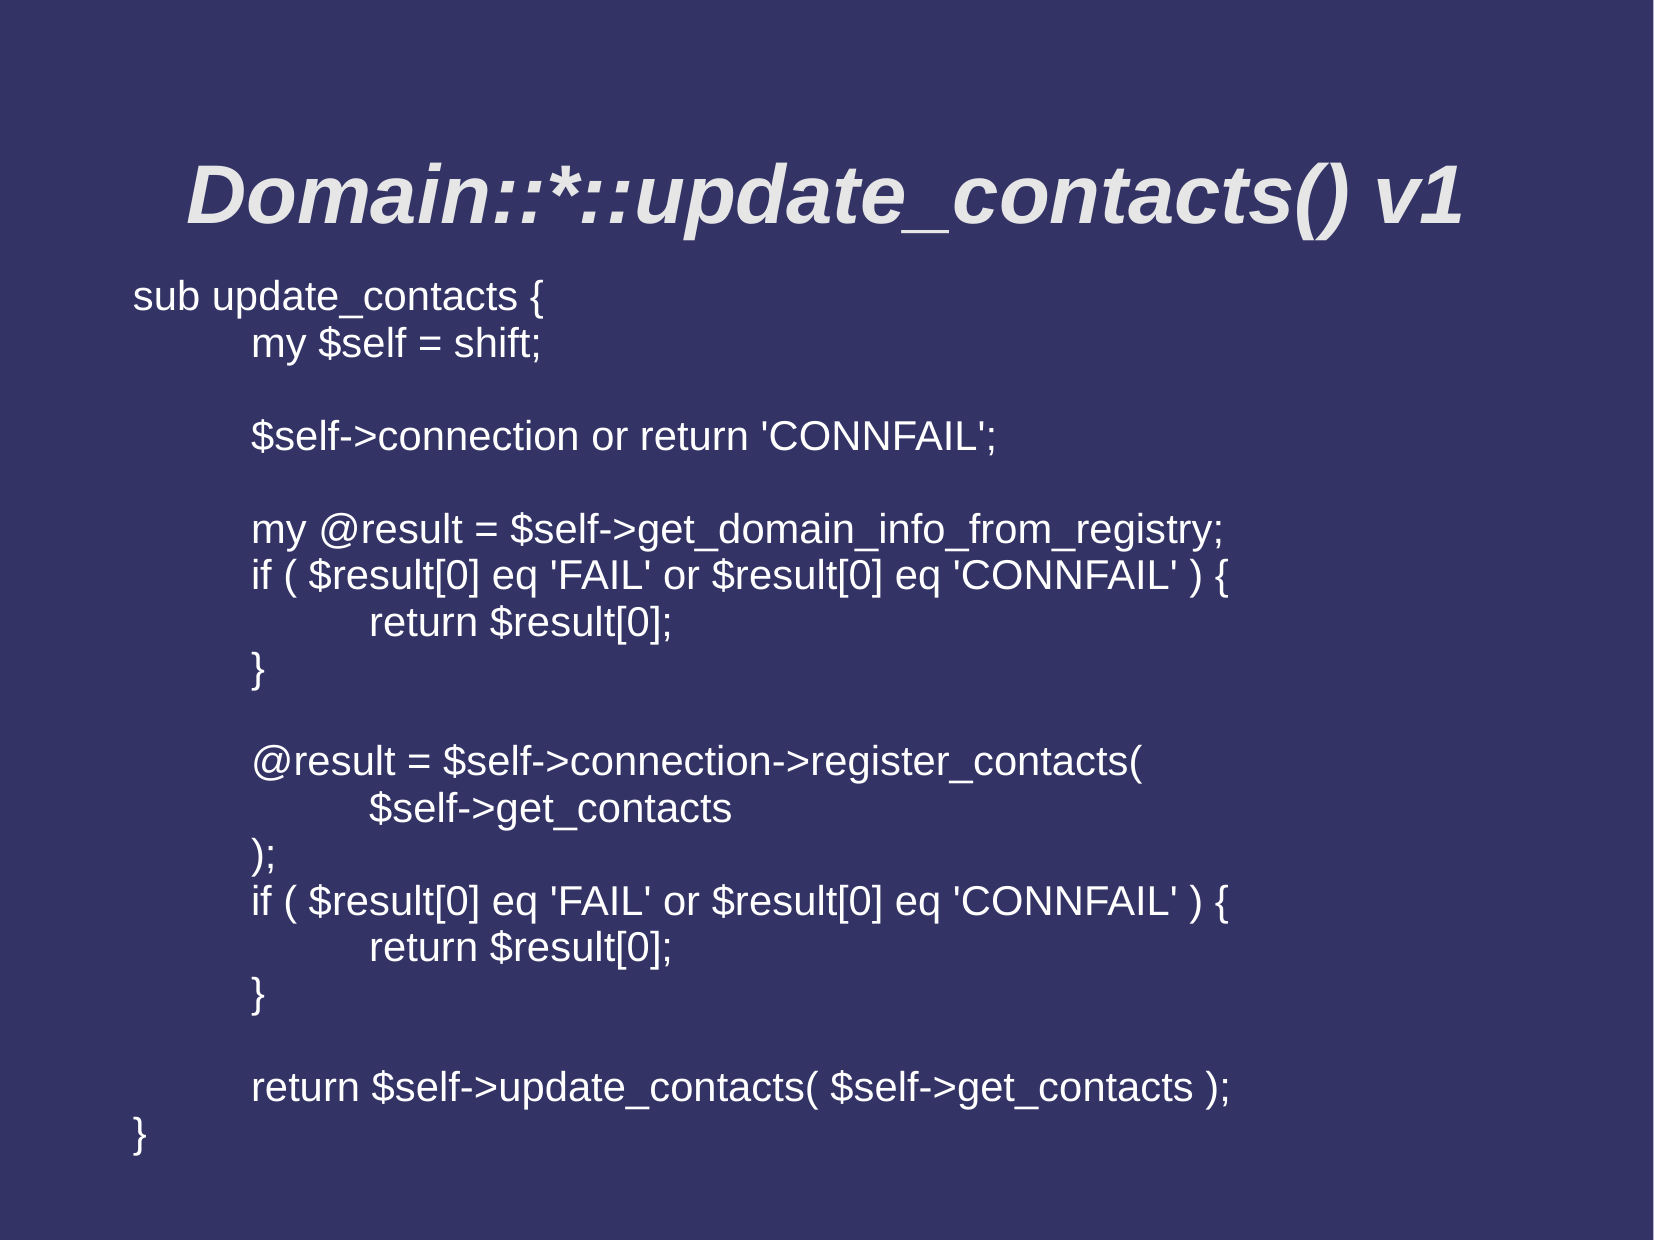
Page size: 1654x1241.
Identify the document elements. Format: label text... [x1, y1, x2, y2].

text_box sub update_contacts { my $self = shift; $self->connection or return 'CONNFAIL'; my @result = $self->get_domain_info_from_registry; if ( $result[0] eq 'FAIL' or $result[0] eq 'CONNFAIL' ) { return $result[0]; } @result = $self->connection->register_contacts( $self->get_contacts ); if ( $result[0] eq 'FAIL' or $result[0] eq 'CONNFAIL' ) { return $result[0]; } return $self->update_contacts( $self->get_contacts ); } [118, 265, 1536, 1170]
title Domain::*::update_contacts() v1 [118, 90, 1536, 265]
